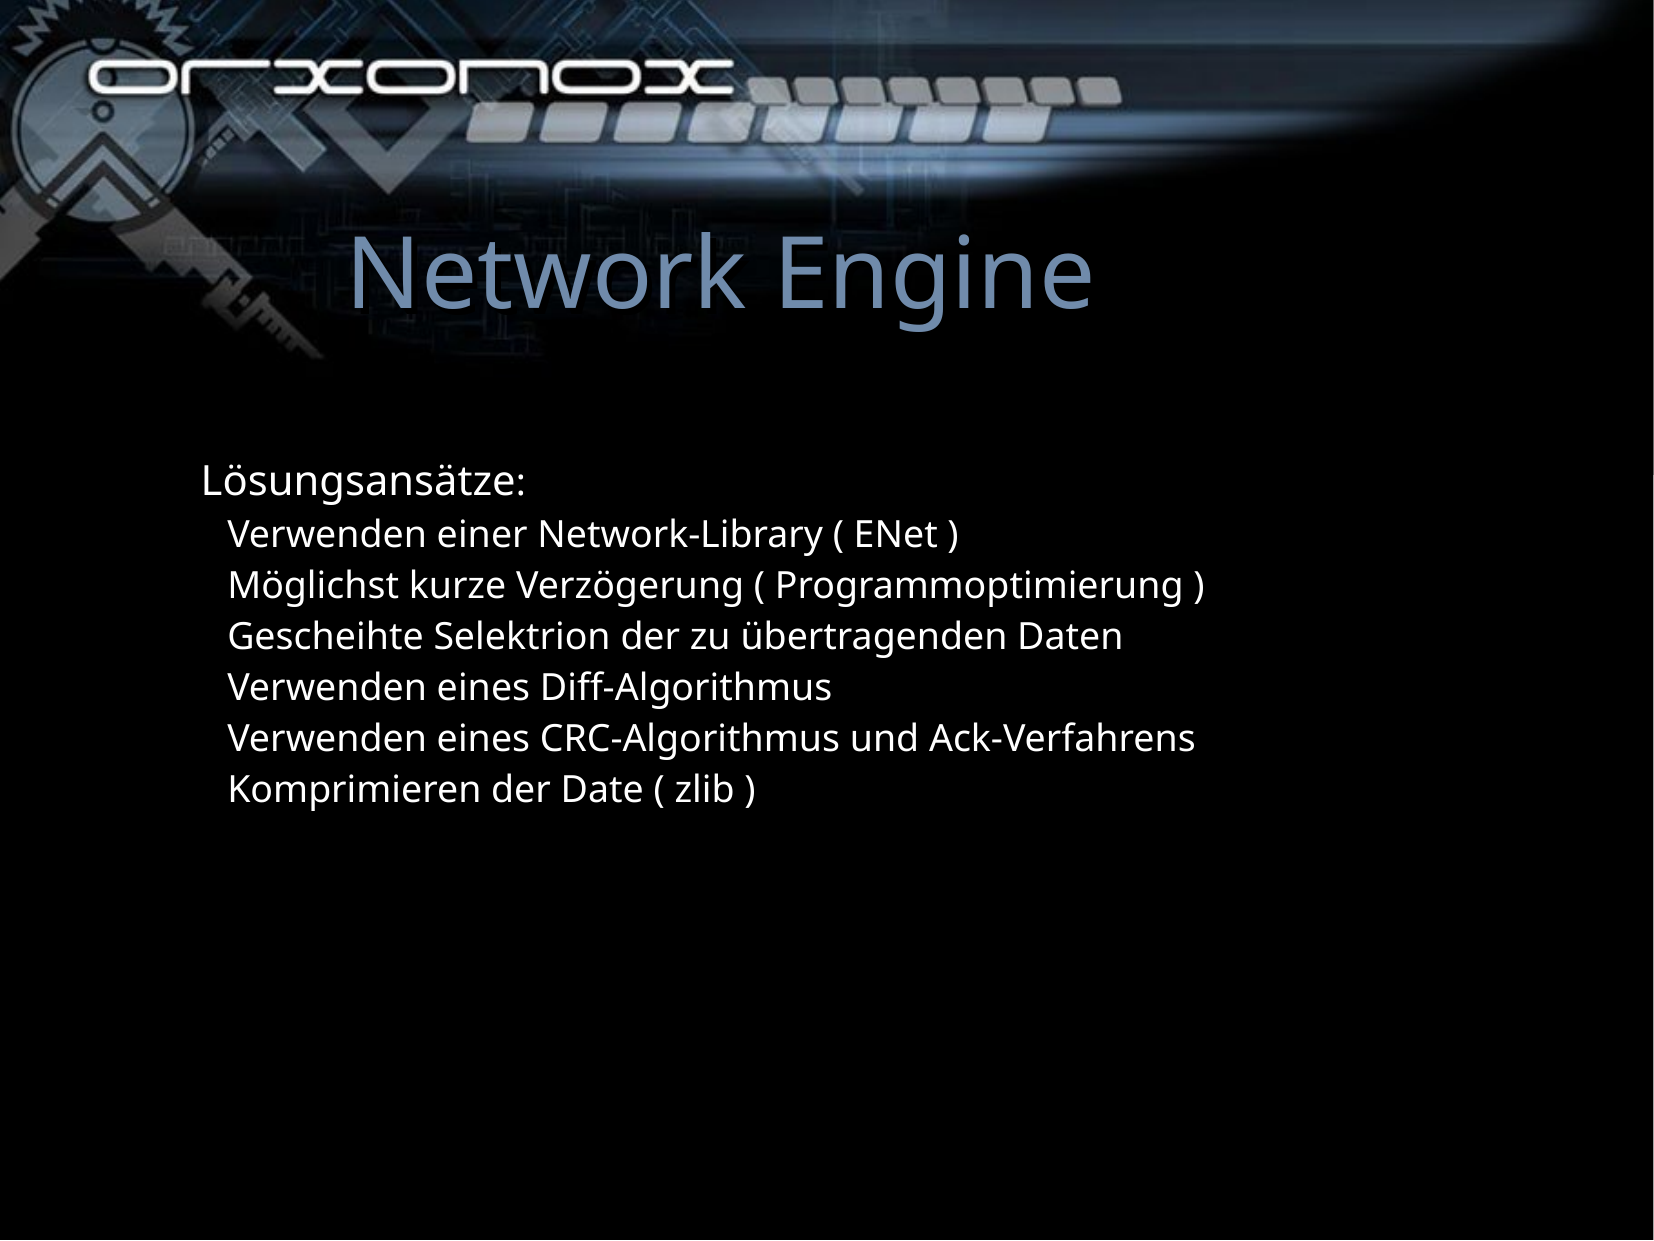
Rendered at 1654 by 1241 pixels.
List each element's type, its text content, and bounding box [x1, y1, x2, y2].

picture [0, 0, 1654, 475]
text_box Lösungsansätze: Verwenden einer Network-Library ( ENet ) Möglichst kurze Verzögerung ( Programmoptimierung ) Gescheihte Selektrion der zu übertragenden Daten Verwenden eines Diff-Algorithmus Verwenden eines CRC-Algorithmus und Ack-Verfahrens Komprimieren der Date ( zlib ) [177, 442, 1329, 793]
text_box Network Engine [330, 194, 1306, 322]
